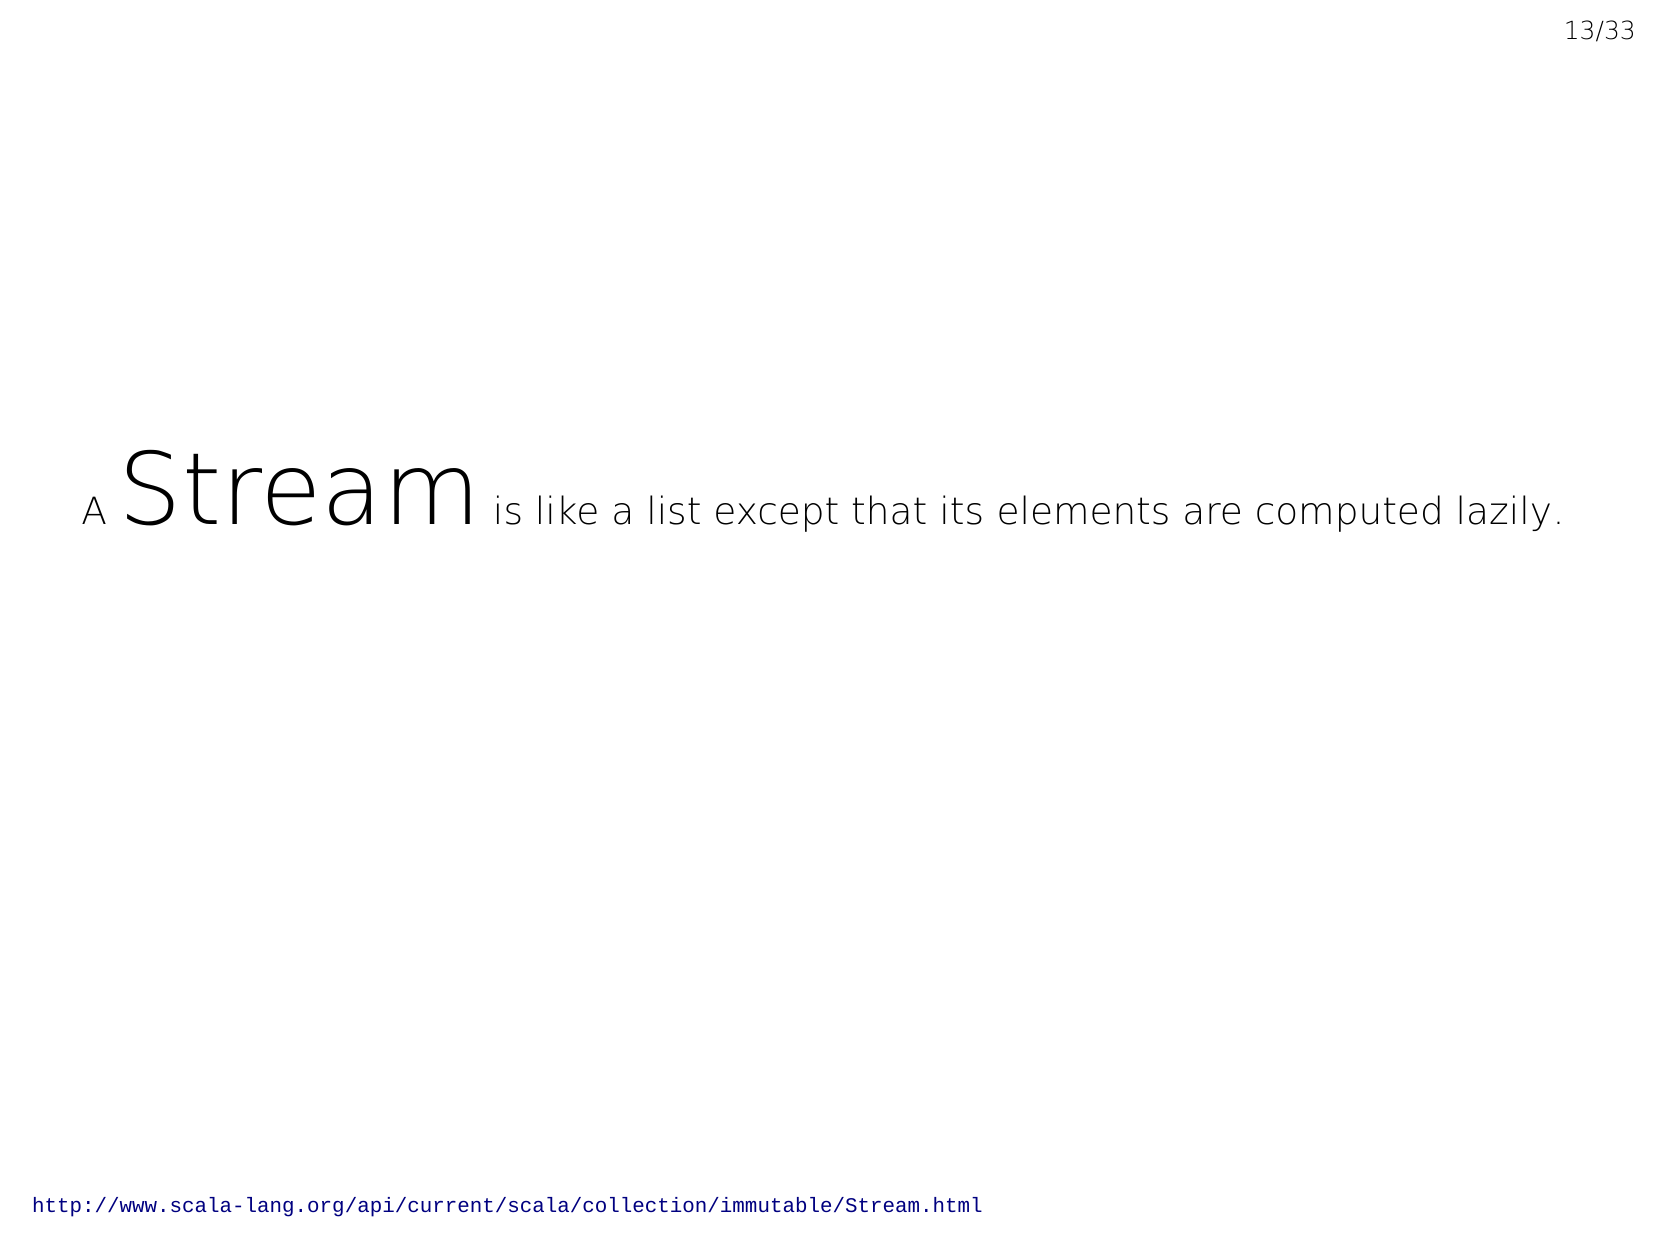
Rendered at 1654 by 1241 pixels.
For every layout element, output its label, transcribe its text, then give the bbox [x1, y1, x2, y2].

text_box http://www.scala-lang.org/api/current/scala/collection/immutable/Stream.html [17, 1188, 1428, 1227]
text_box A Stream is like a list except that its elements are computed lazily. [66, 423, 1588, 556]
